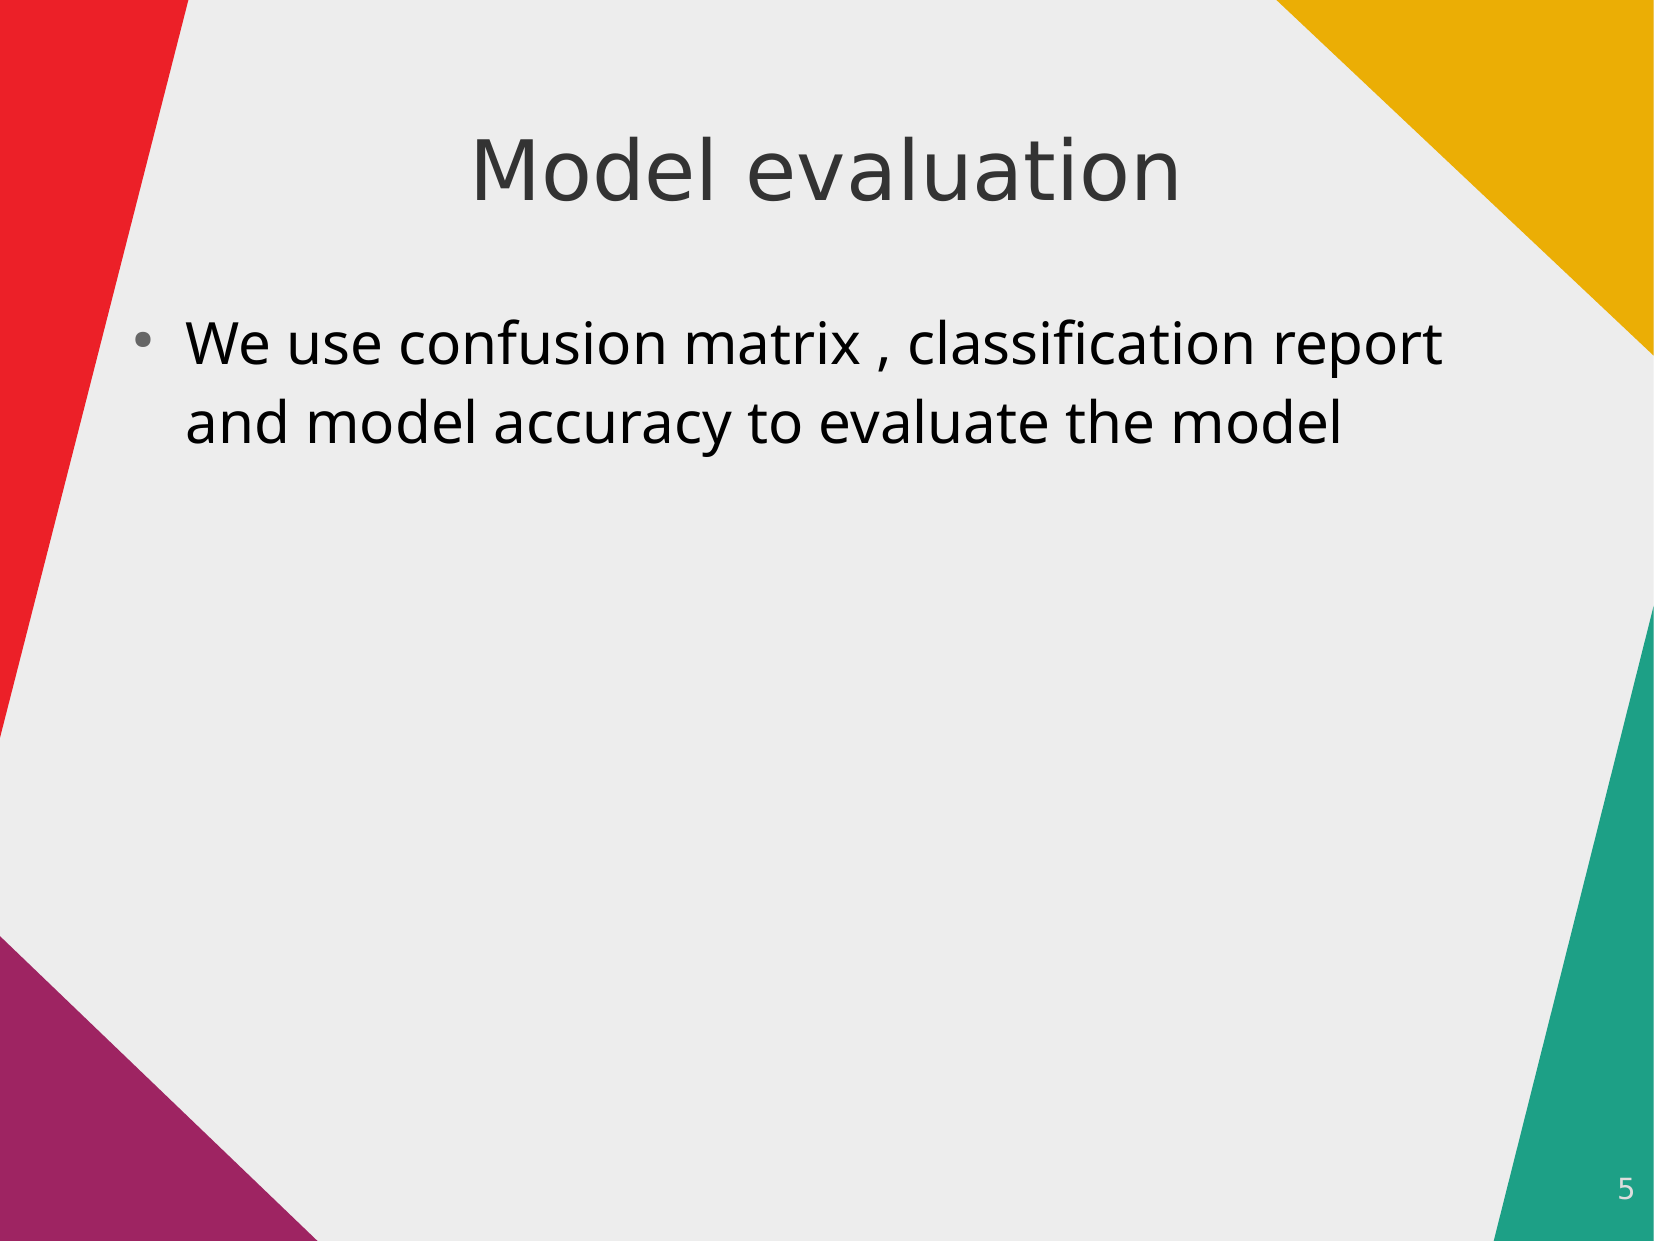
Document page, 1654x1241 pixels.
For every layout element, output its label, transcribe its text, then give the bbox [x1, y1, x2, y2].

title Model evaluation [114, 73, 1539, 271]
list We use confusion matrix , classification report and model accuracy to evaluate the model [114, 302, 1539, 1033]
